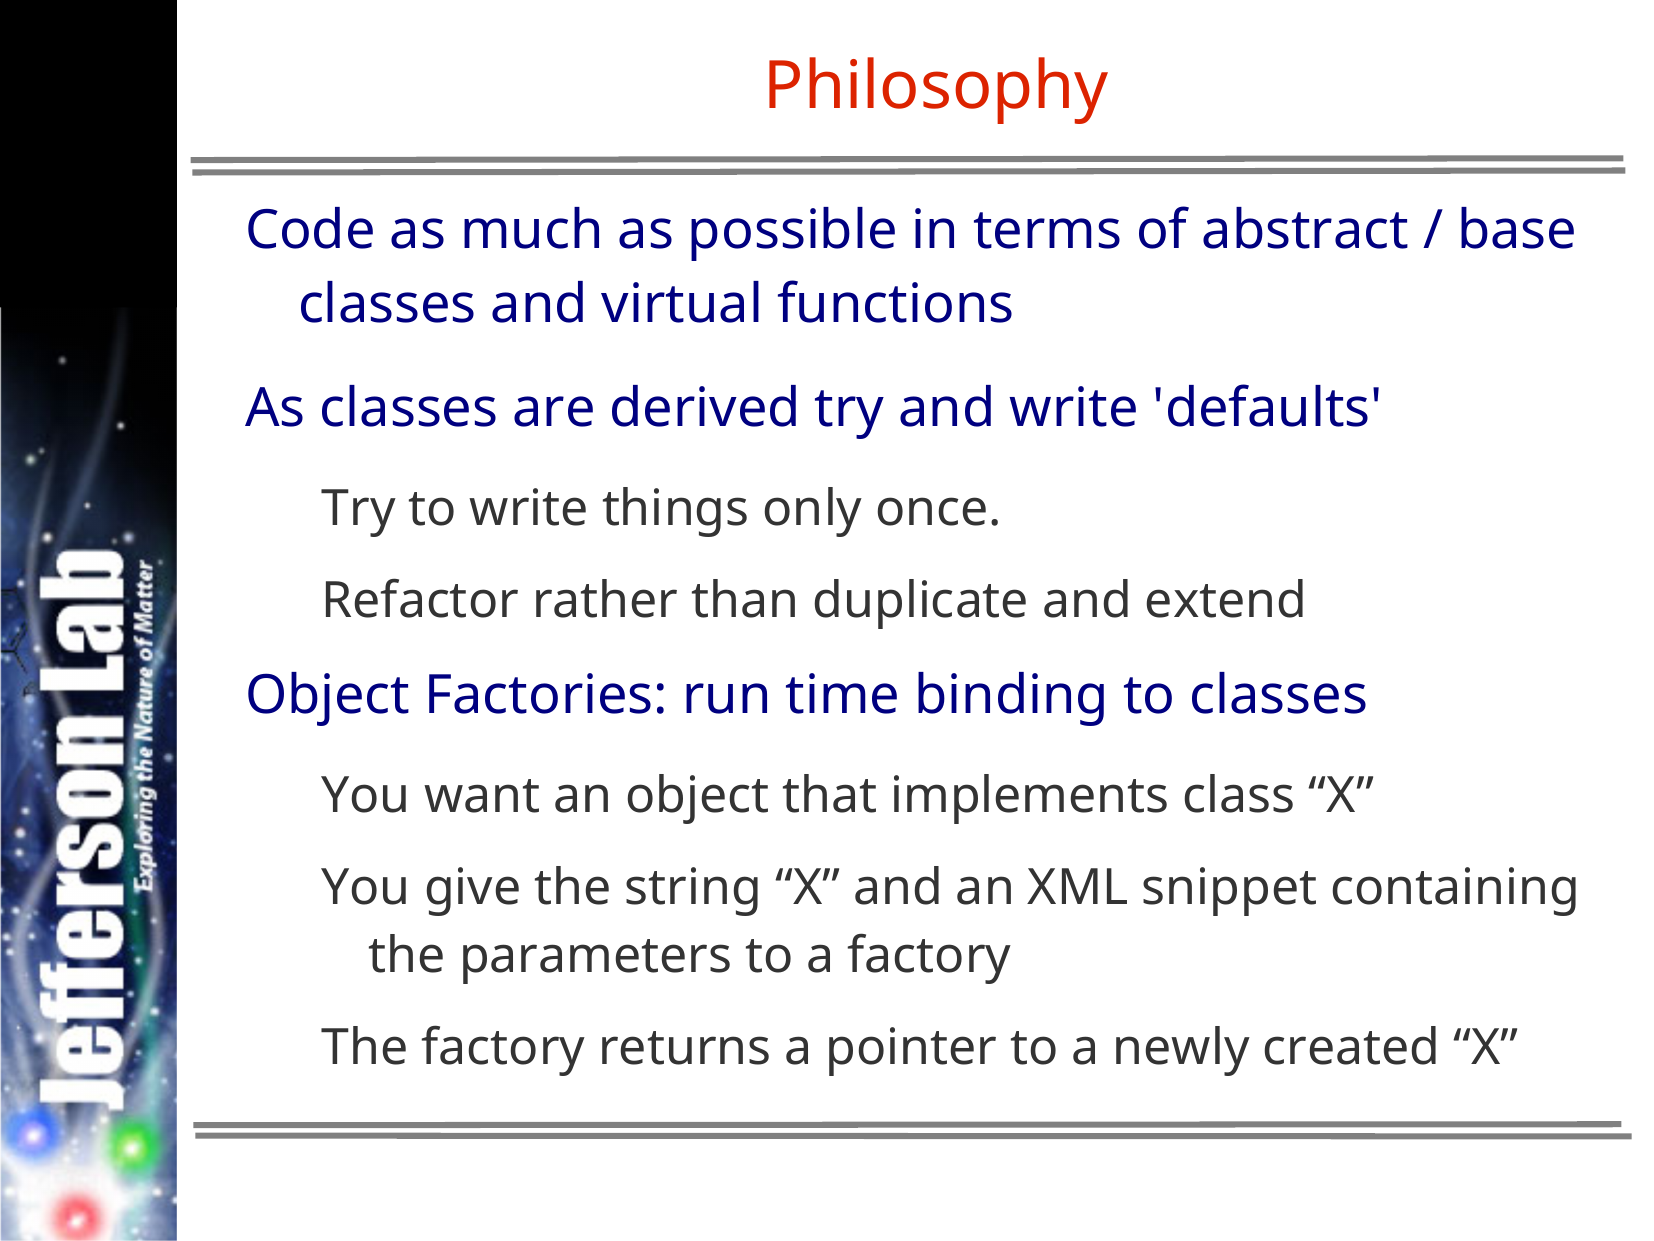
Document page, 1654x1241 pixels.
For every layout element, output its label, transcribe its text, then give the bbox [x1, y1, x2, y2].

picture [2, 308, 176, 1240]
list Code as much as possible in terms of abstract / base classes and virtual functions As classes are derived try and write 'defaults' Try to write things only once. Refactor rather than duplicate and extend Object Factories: run time binding to classes You want an object that implements class “X” You give the string “X” and an XML snippet containing the parameters to a factory The factory returns a pointer to a newly created “X” [227, 190, 1628, 1100]
title Philosophy [235, 17, 1638, 149]
